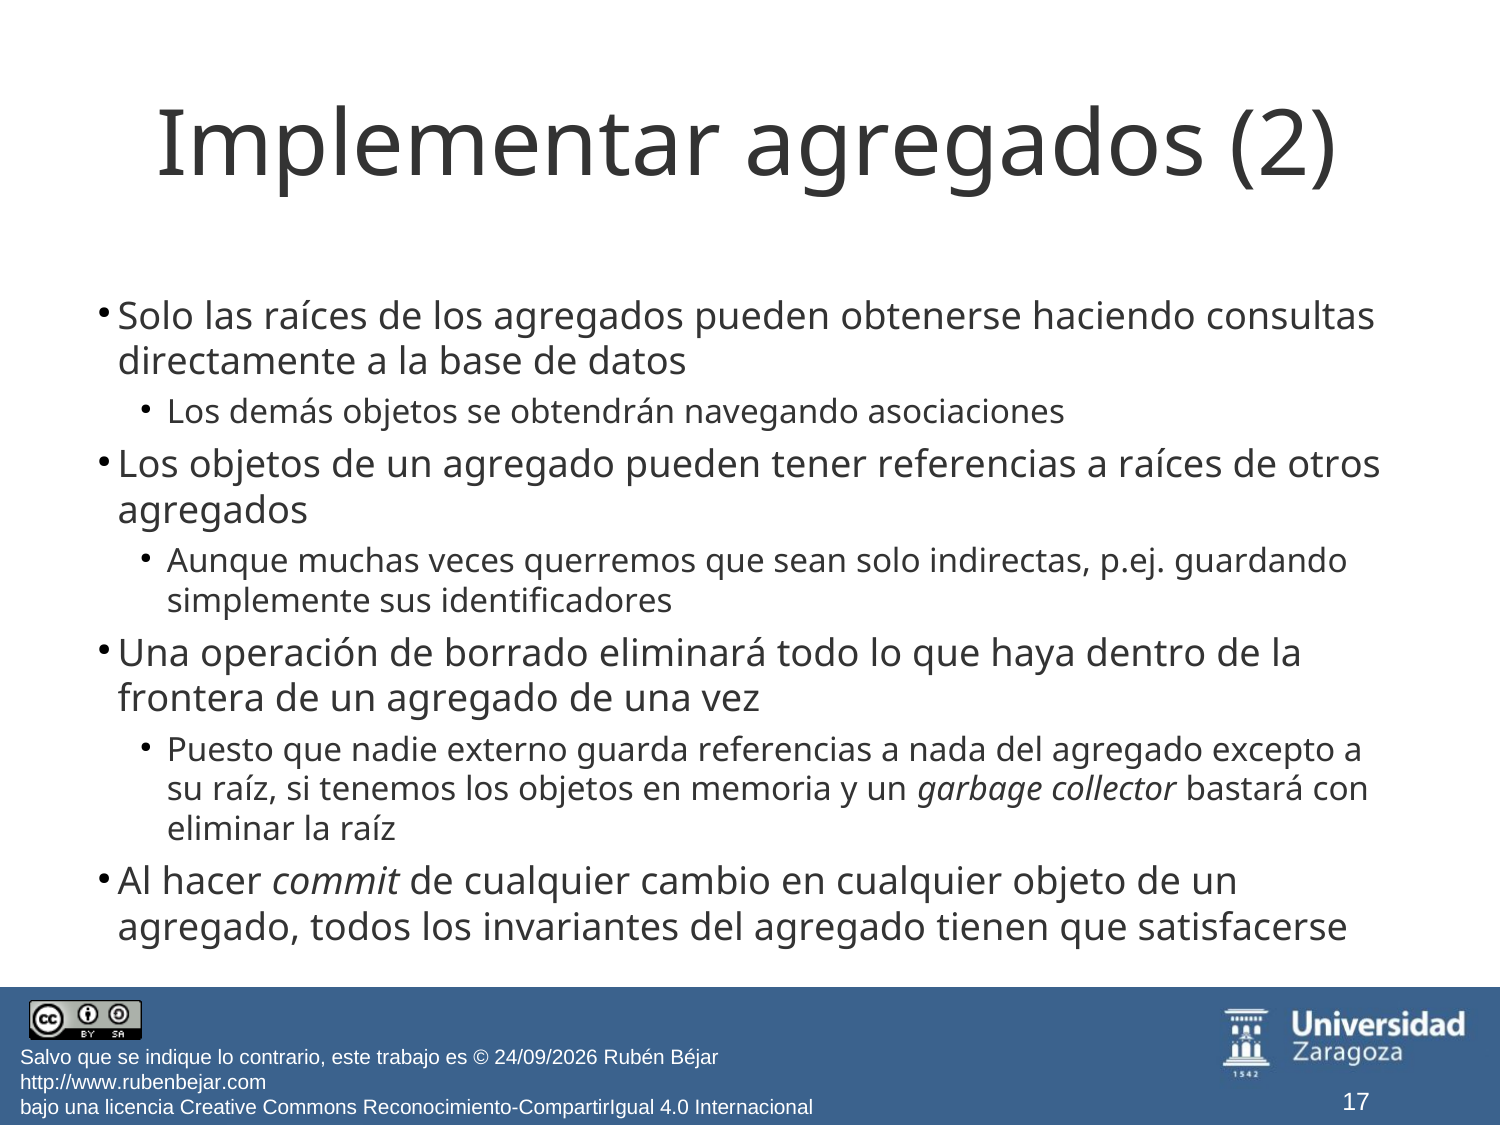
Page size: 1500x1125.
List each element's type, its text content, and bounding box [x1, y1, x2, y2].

title Implementar agregados (2) [74, 21, 1420, 257]
list Solo las raíces de los agregados pueden obtenerse haciendo consultas directamente a la base de datos Los demás objetos se obtendrán navegando asociaciones Los objetos de un agregado pueden tener referencias a raíces de otros agregados Aunque muchas veces querremos que sean solo indirectas, p.ej. guardando simplemente sus identificadores Una operación de borrado eliminará todo lo que haya dentro de la frontera de un agregado de una vez Puesto que nadie externo guarda referencias a nada del agregado excepto a su raíz, si tenemos los objetos en memoria y un garbage collector bastará con eliminar la raíz Al hacer commit de cualquier cambio en cualquier objeto de un agregado, todos los invariantes del agregado tienen que satisfacerse [82, 283, 1418, 957]
picture [0, 987, 1500, 1125]
